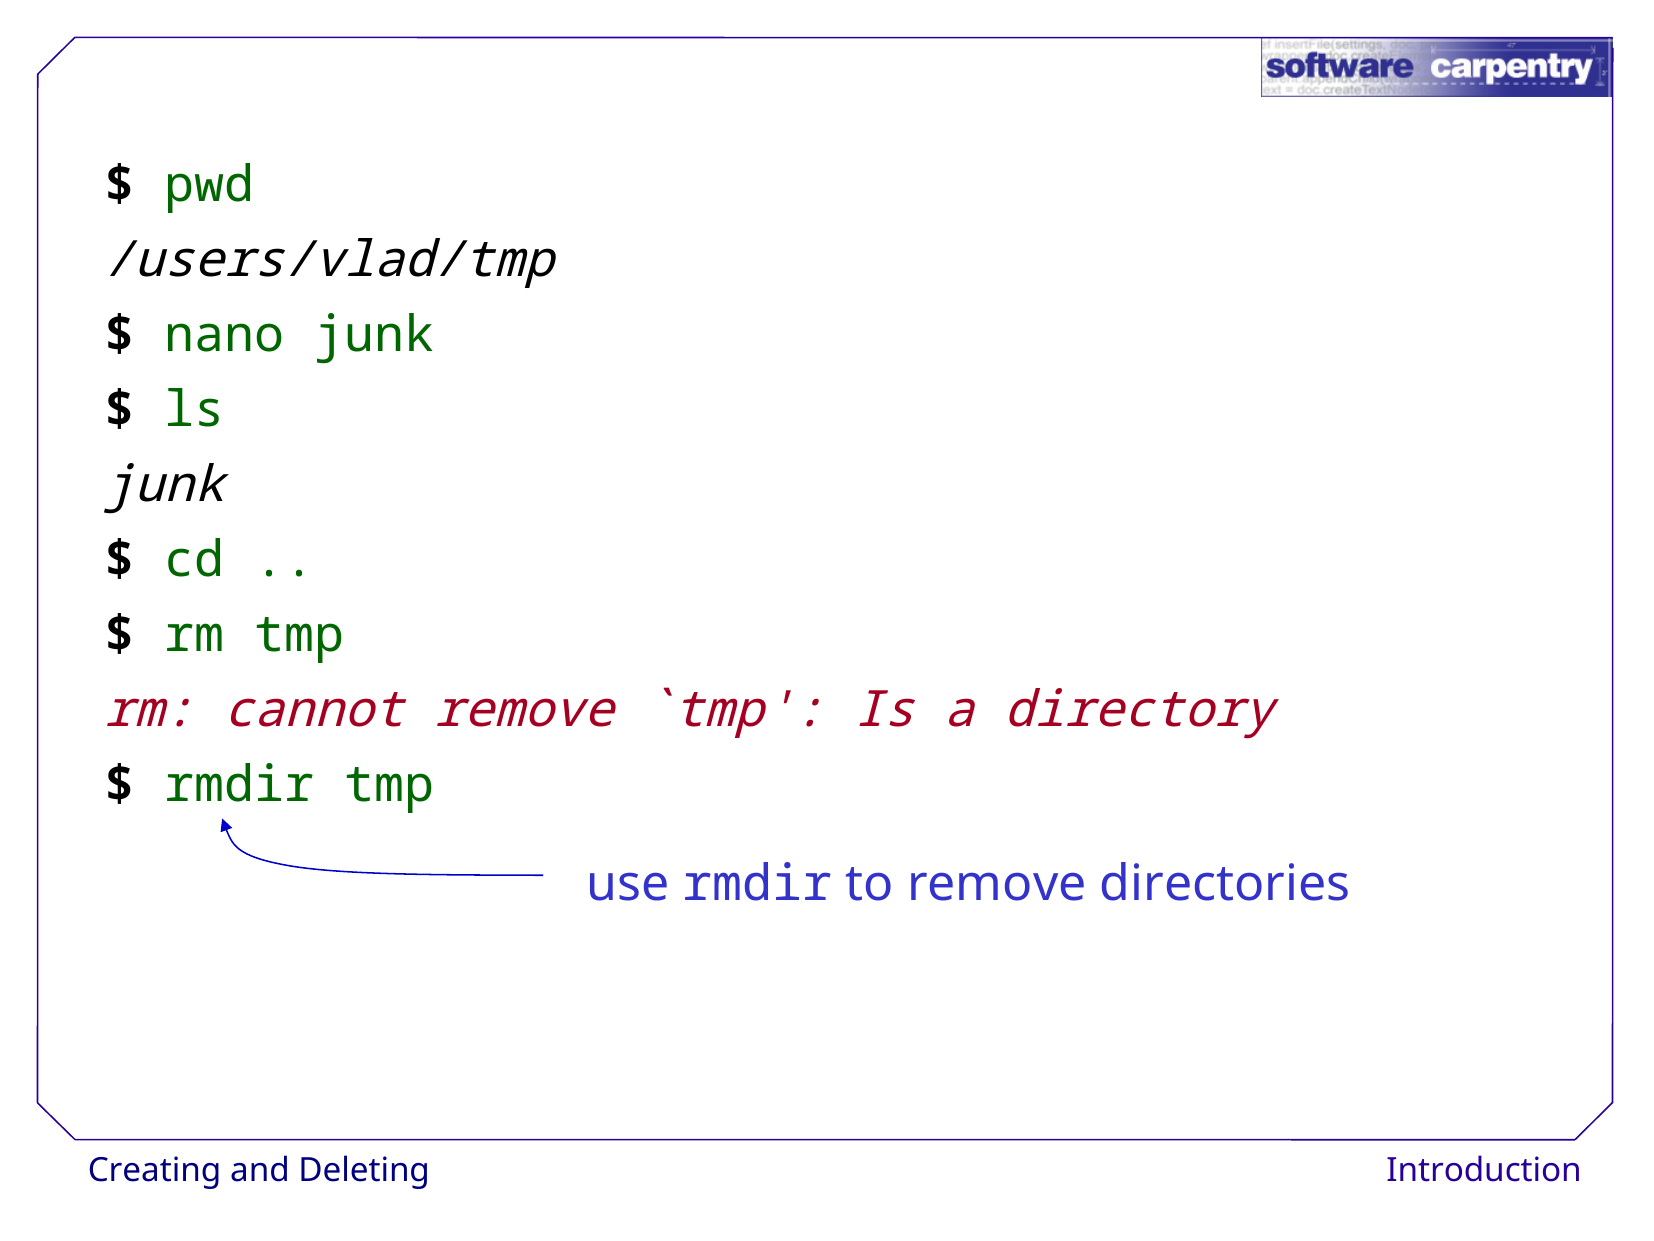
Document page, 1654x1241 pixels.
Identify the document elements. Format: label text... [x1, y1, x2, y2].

text_box $ pwd /users/vlad/tmp $ nano junk $ ls junk $ cd .. $ rm tmp rm: cannot remove `tmp': Is a directory $ rmdir tmp [89, 128, 1512, 1121]
text_box use rmdir to remove directories [571, 827, 1536, 942]
picture [1261, 39, 1613, 97]
